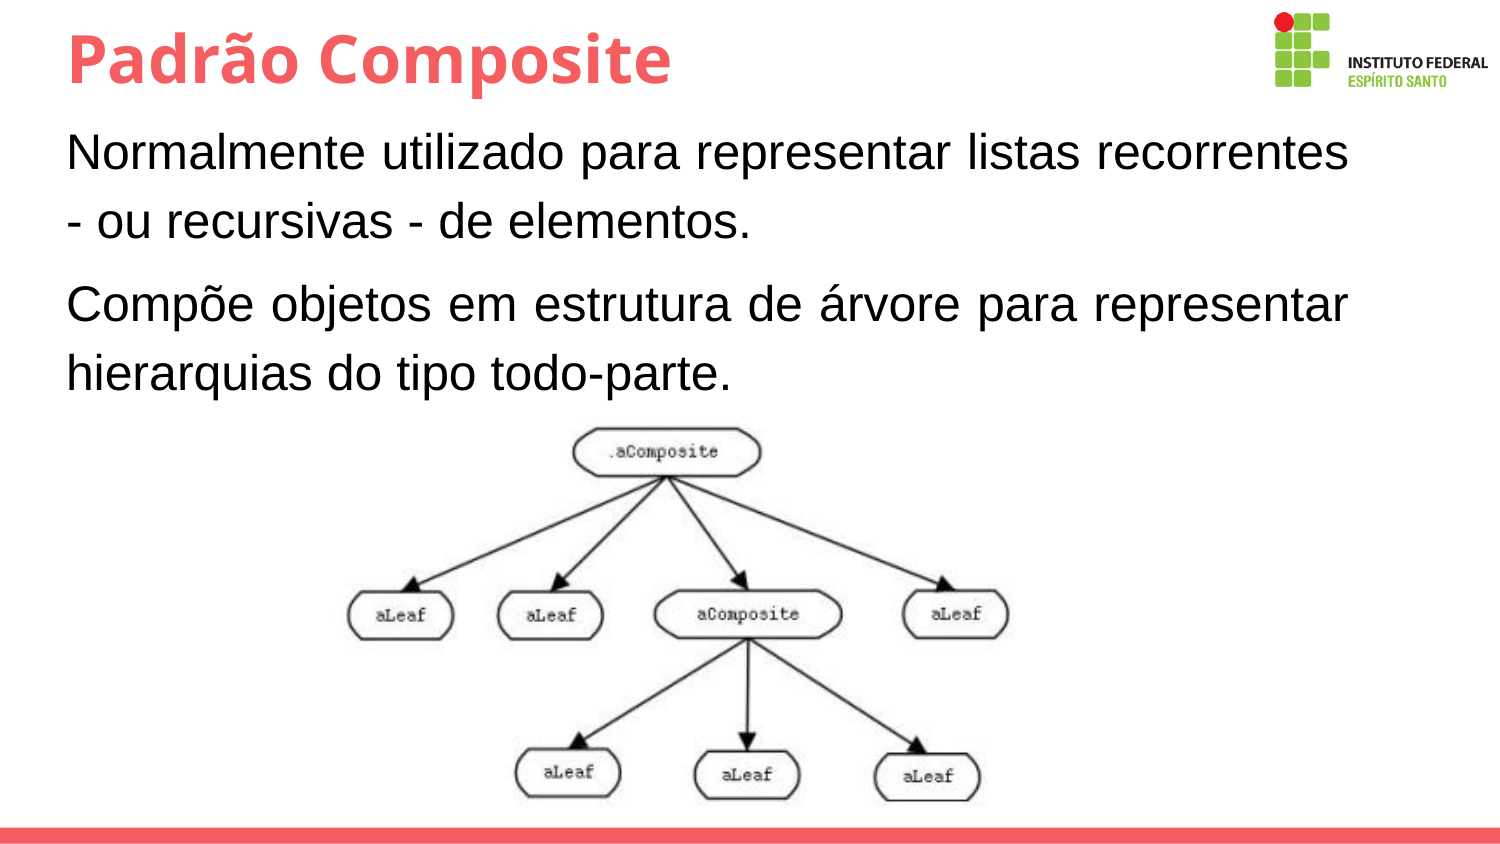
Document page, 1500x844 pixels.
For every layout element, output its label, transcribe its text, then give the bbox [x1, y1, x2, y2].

picture [1274, 12, 1488, 87]
picture [305, 416, 1111, 821]
title Padrão Composite [51, 1, 1449, 105]
text_box Normalmente utilizado para representar listas recorrentes - ou recursivas - de elementos. Compõe objetos em estrutura de árvore para representar hierarquias do tipo todo-parte. [51, 93, 1365, 418]
